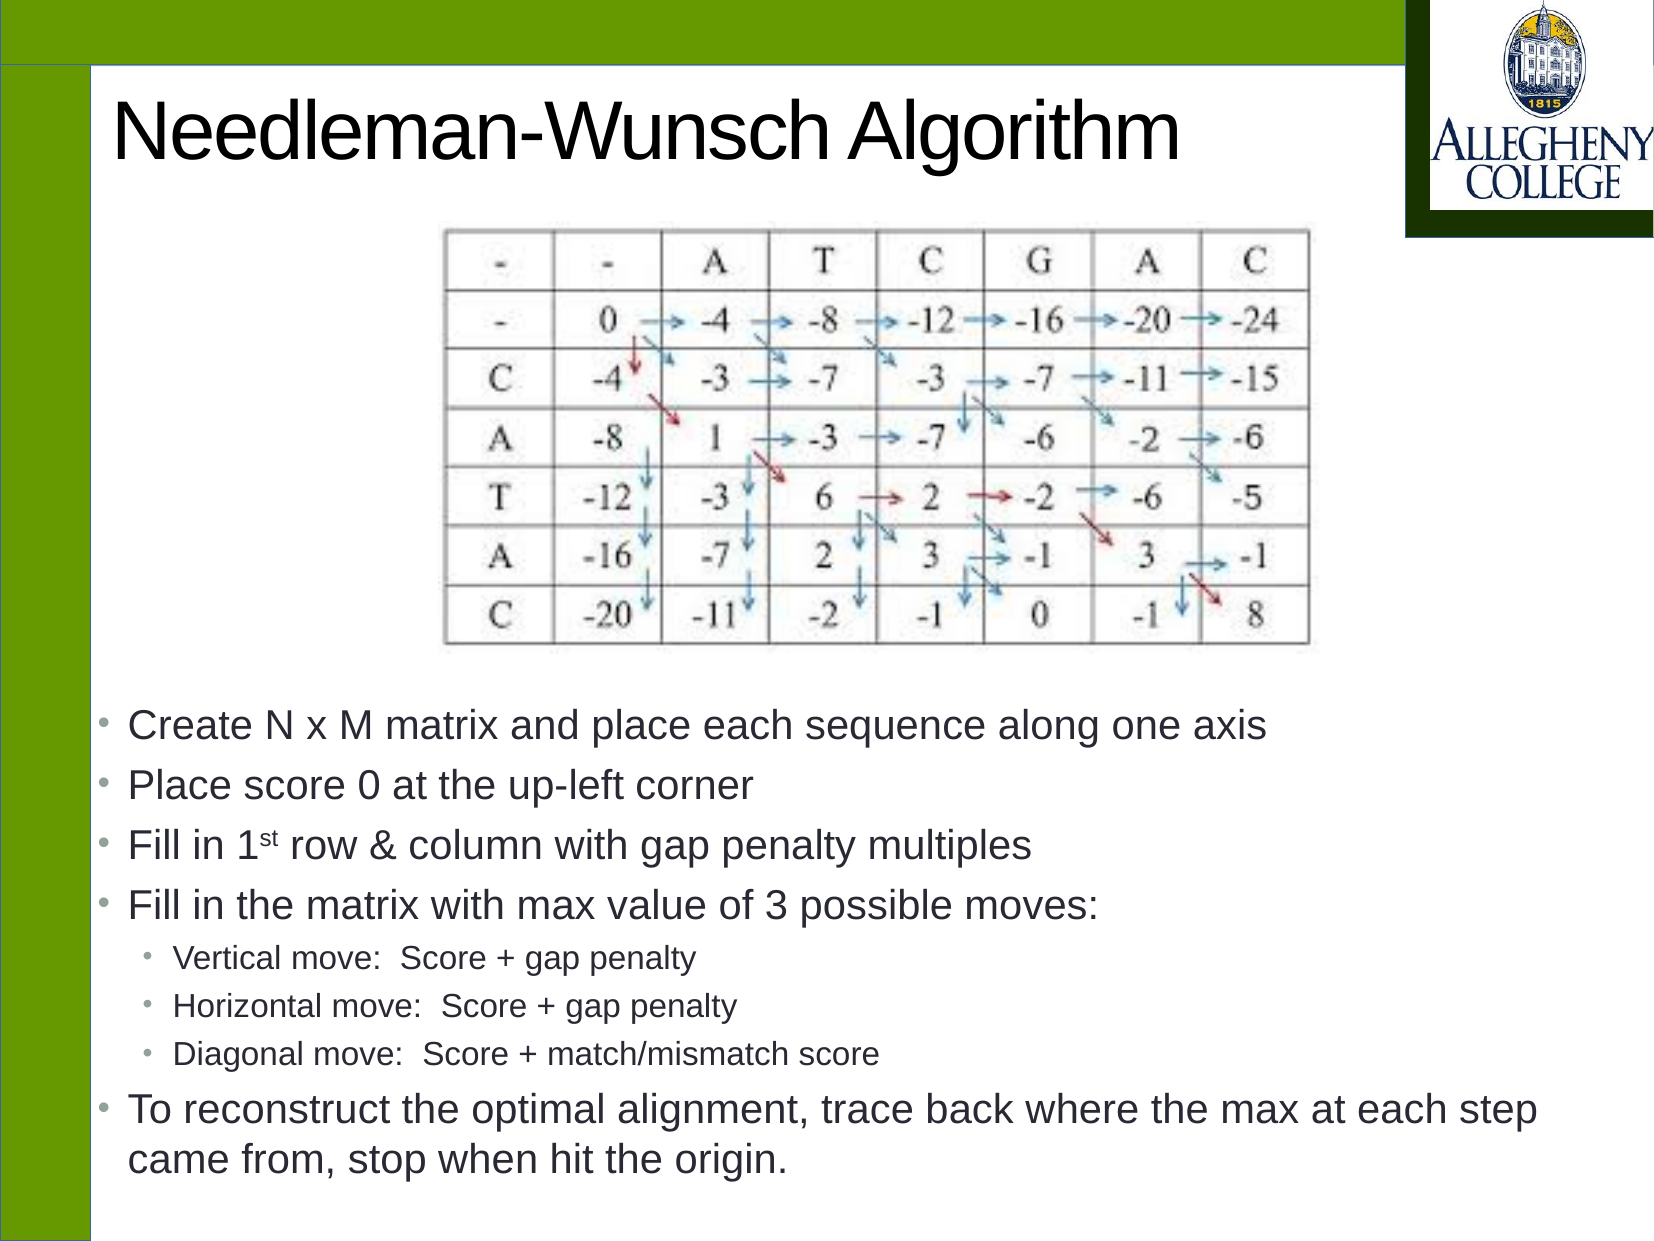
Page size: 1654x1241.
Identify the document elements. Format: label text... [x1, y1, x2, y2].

list Create N x M matrix and place each sequence along one axis Place score 0 at the up-left corner Fill in 1st row & column with gap penalty multiples Fill in the matrix with max value of 3 possible moves: Vertical move: Score + gap penalty Horizontal move: Score + gap penalty Diagonal move: Score + match/mismatch score To reconstruct the optimal alignment, trace back where the max at each step came from, stop when hit the origin. [91, 690, 1626, 1241]
picture [1430, 0, 1654, 210]
title Needleman-Wunsch Algorithm [96, 65, 1405, 213]
text_box [0, 0, 1654, 1241]
picture [438, 221, 1325, 654]
